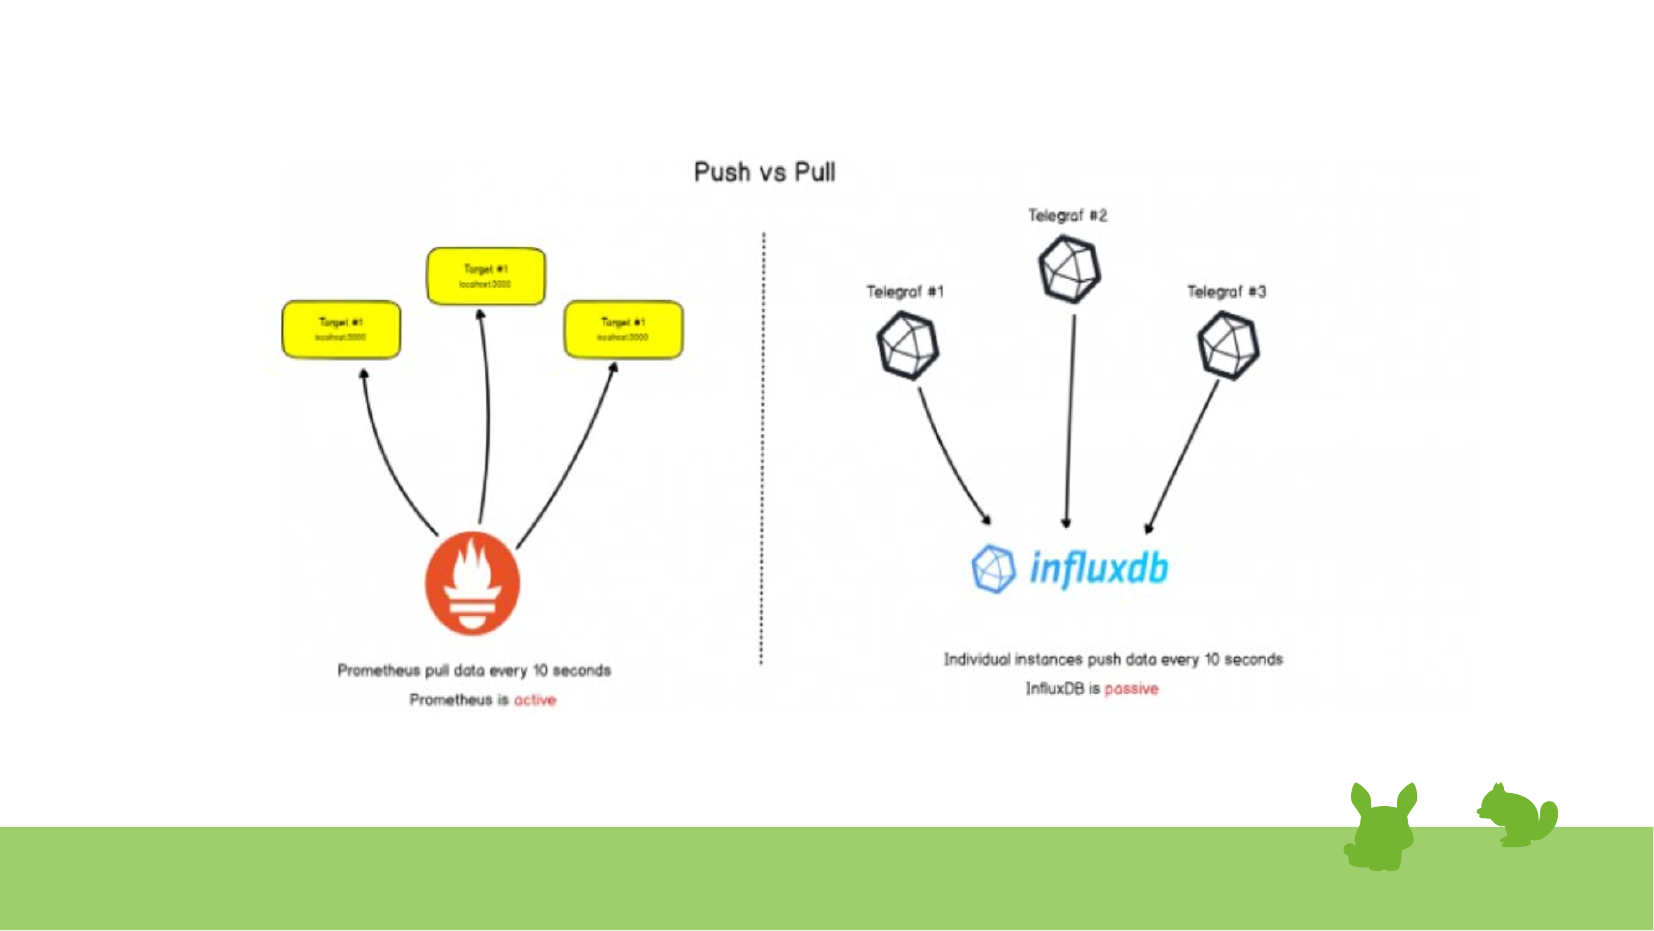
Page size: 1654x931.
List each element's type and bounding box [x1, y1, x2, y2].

picture [260, 150, 1501, 714]
